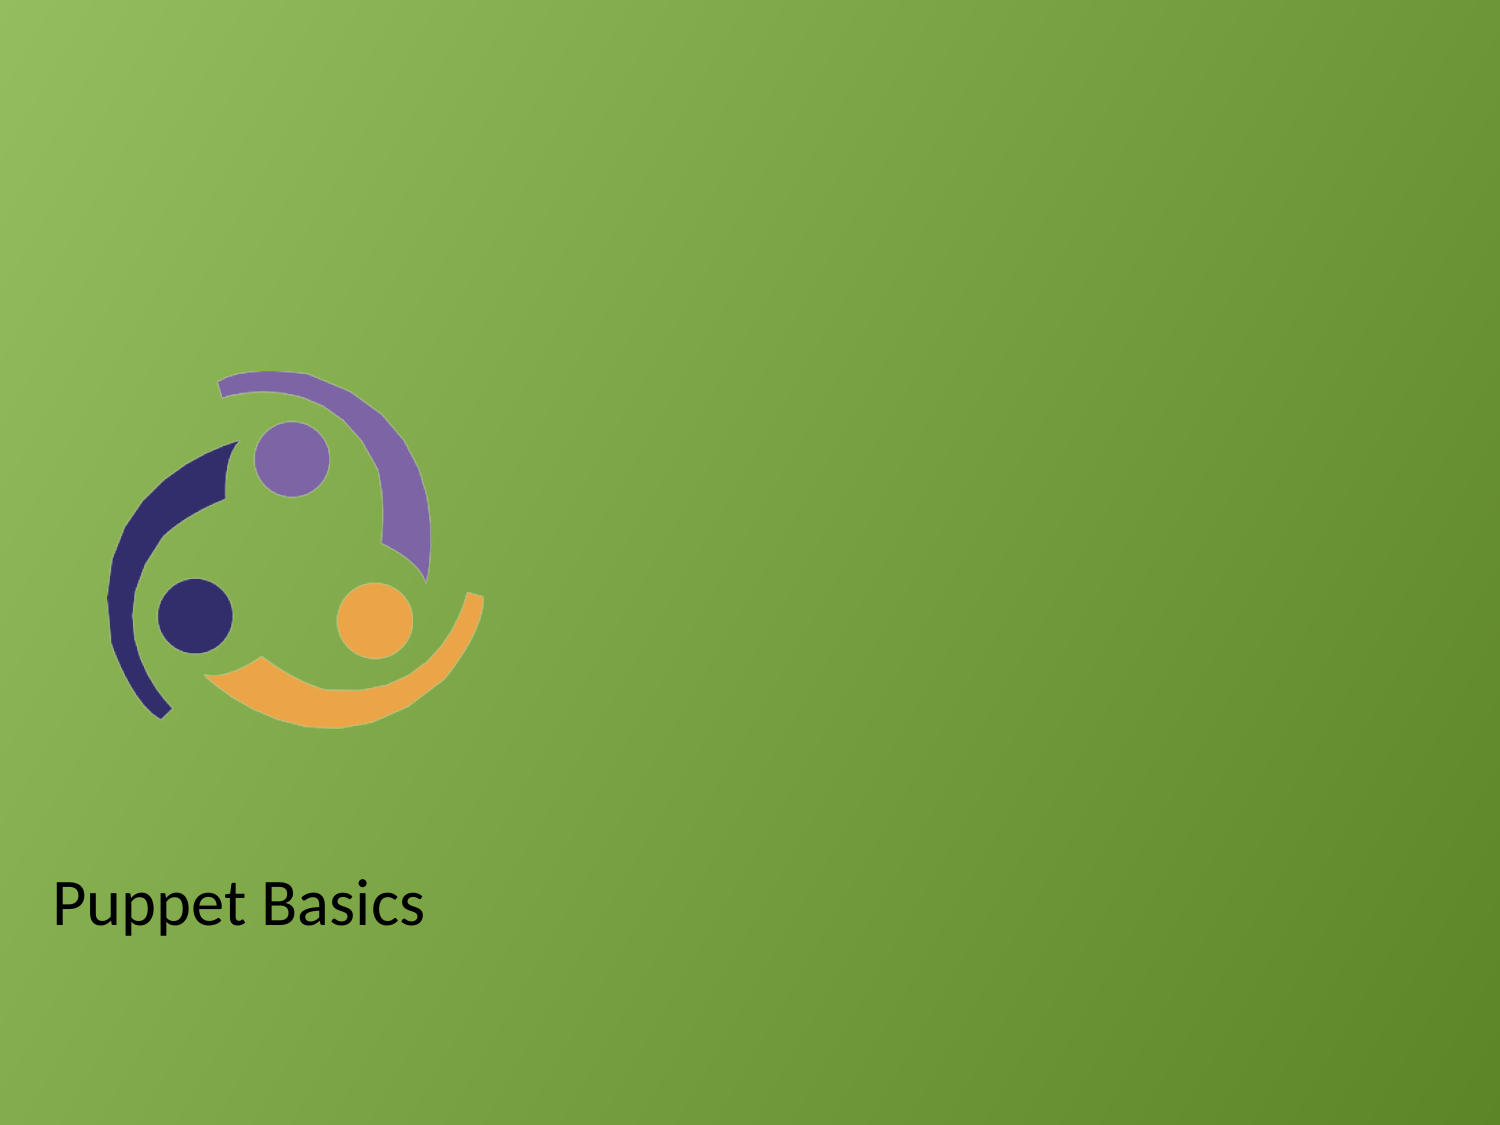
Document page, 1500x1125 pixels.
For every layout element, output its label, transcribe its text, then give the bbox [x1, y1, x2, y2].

picture [107, 371, 485, 730]
title Puppet Basics [37, 839, 907, 958]
